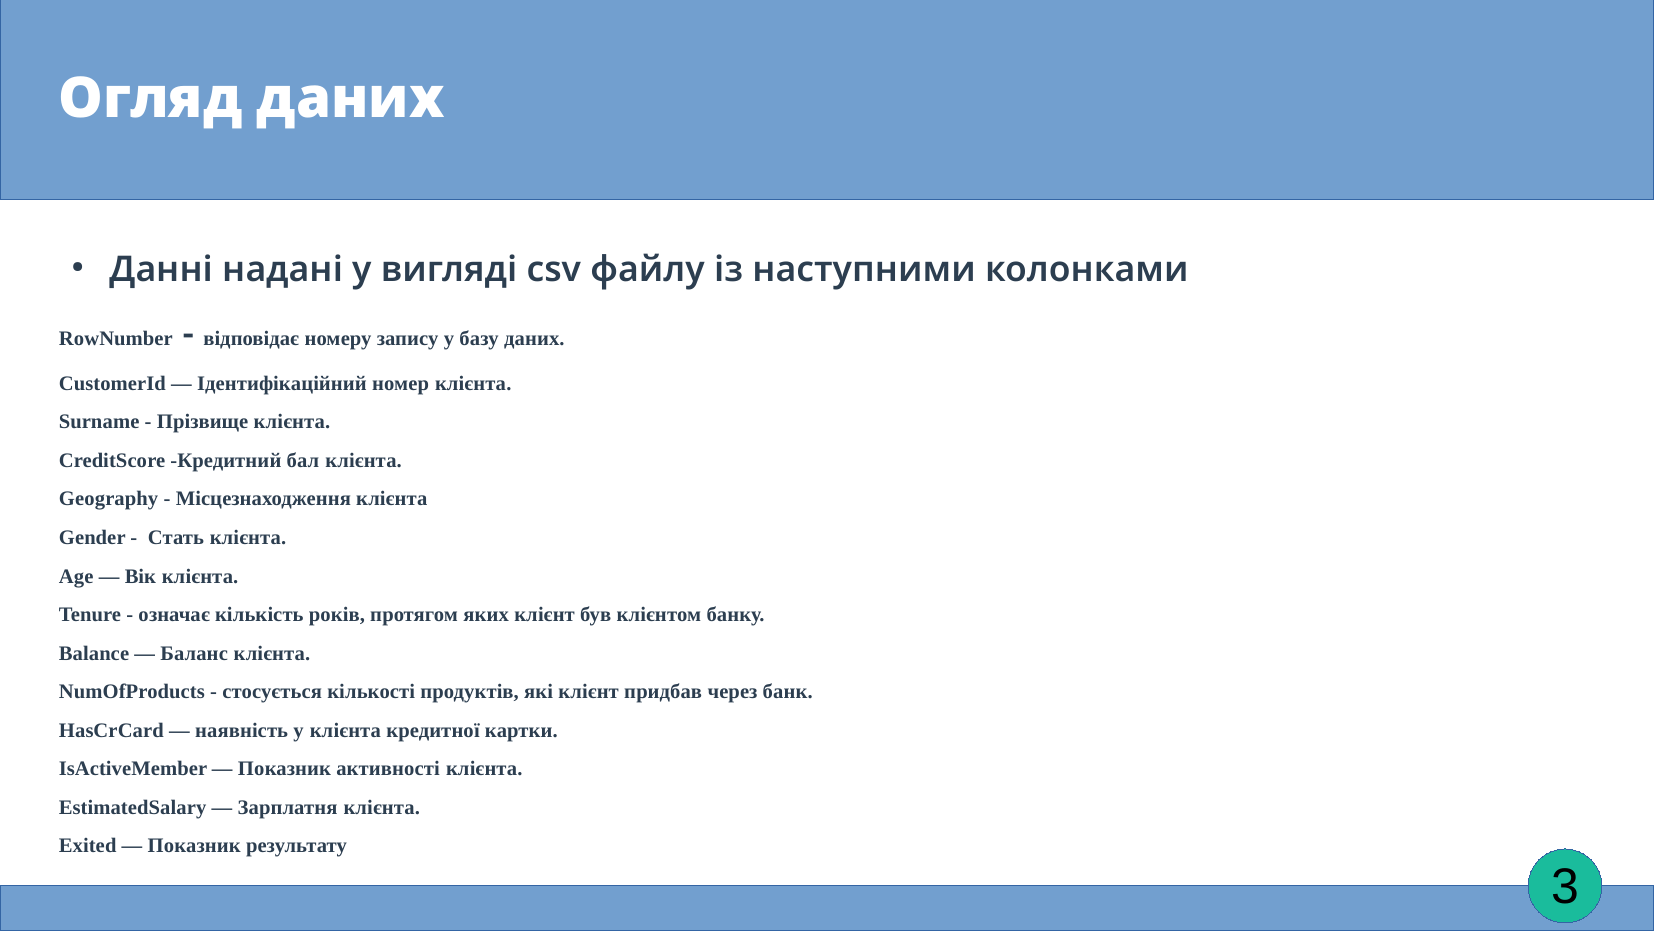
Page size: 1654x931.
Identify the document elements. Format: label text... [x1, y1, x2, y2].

title Огляд даних [59, 37, 1595, 155]
list Данні надані у вигляді csv файлу із наступними колонками RowNumber - відповідає номеру запису у базу даних. CustomerId — Ідентифікаційний номер клієнта. Surname - Прізвище клієнта. CreditScore -Кредитний бал клієнта. Geography - Місцезнаходження клієнта Gender - Стать клієнта. Age — Вік клієнта. Tenure - означає кількість років, протягом яких клієнт був клієнтом банку. Balance — Баланс клієнта. NumOfProducts - стосується кількості продуктів, які клієнт придбав через банк. HasCrCard — наявність у клієнта кредитної картки. IsActiveMember — Показник активності клієнта. EstimatedSalary — Зарплатня клієнта. Exited — Показник результату [59, 243, 1595, 864]
